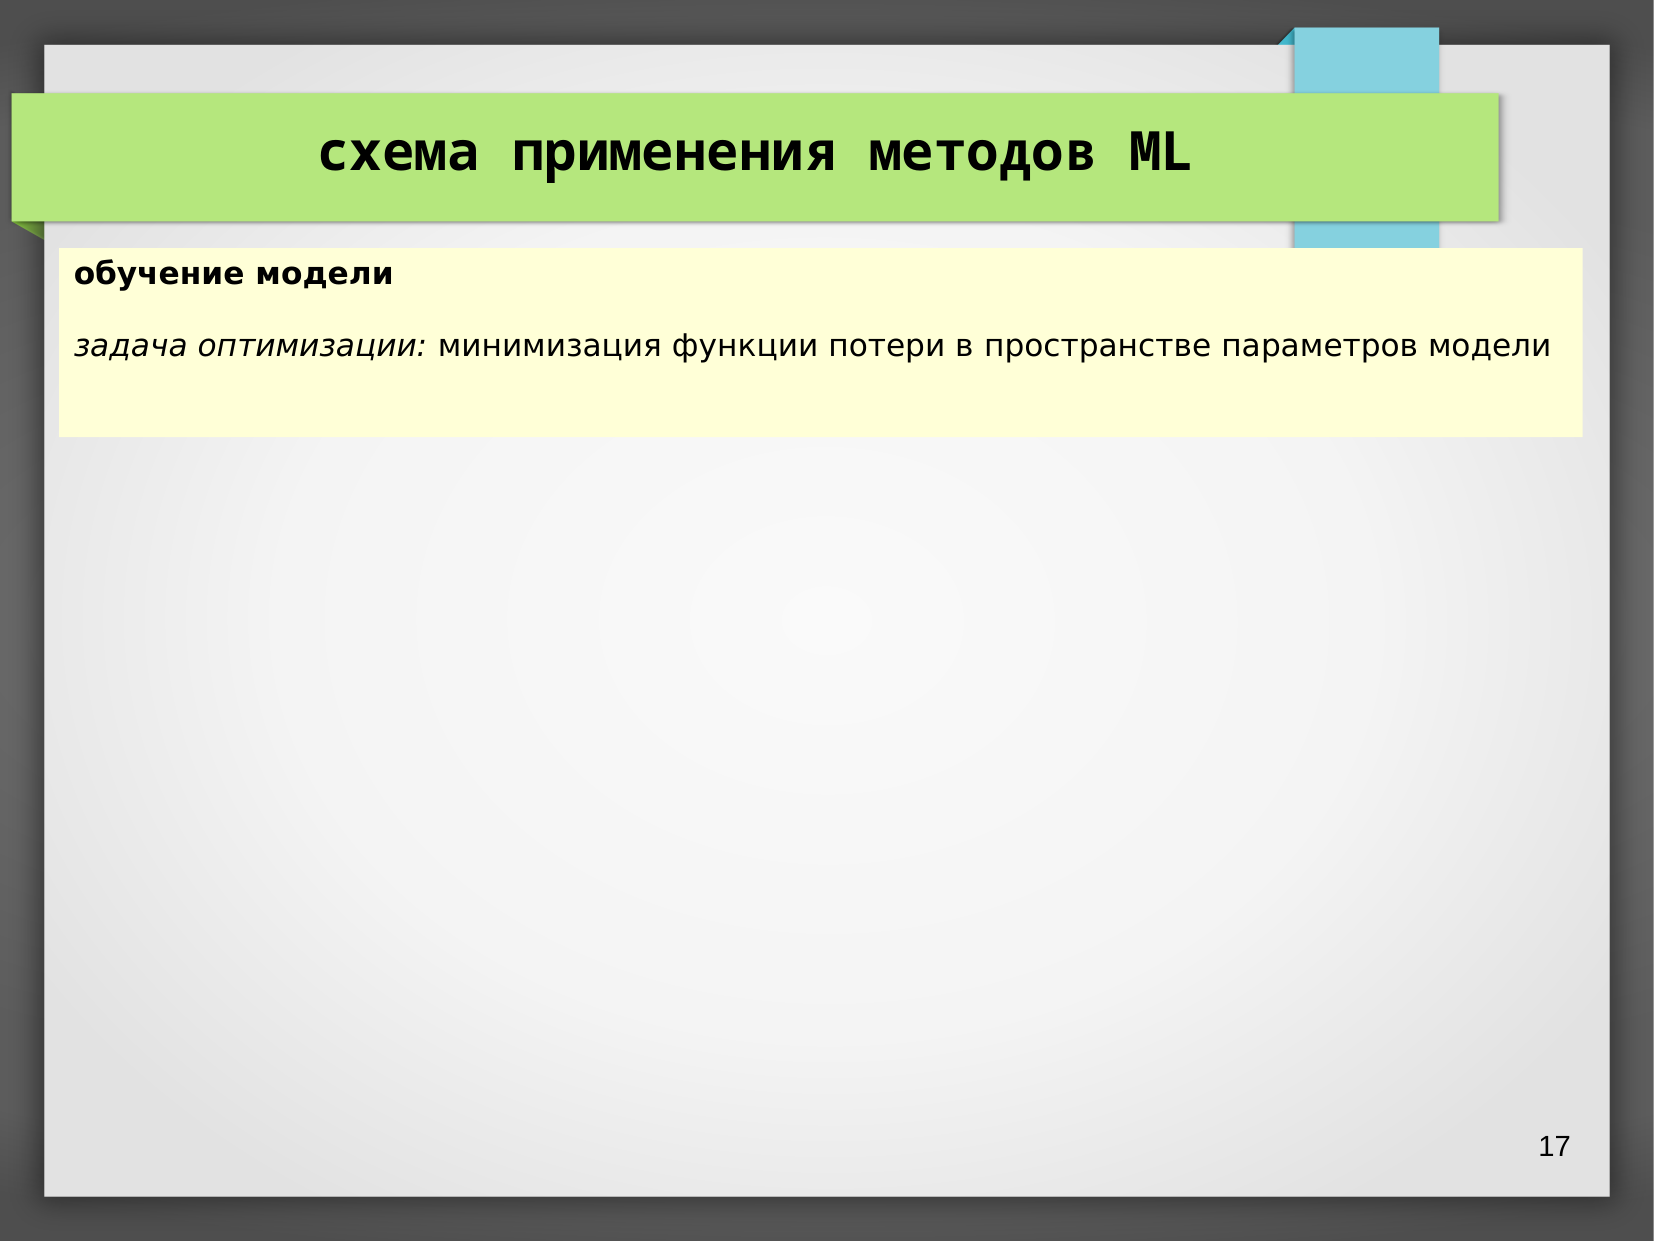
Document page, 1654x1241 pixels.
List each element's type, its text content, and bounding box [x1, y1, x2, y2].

title схема применения методов ML [47, 109, 1465, 189]
picture [0, 0, 1654, 1241]
text_box обучение модели задача оптимизации: минимизация функции потери в пространстве параметров модели [59, 248, 1583, 438]
